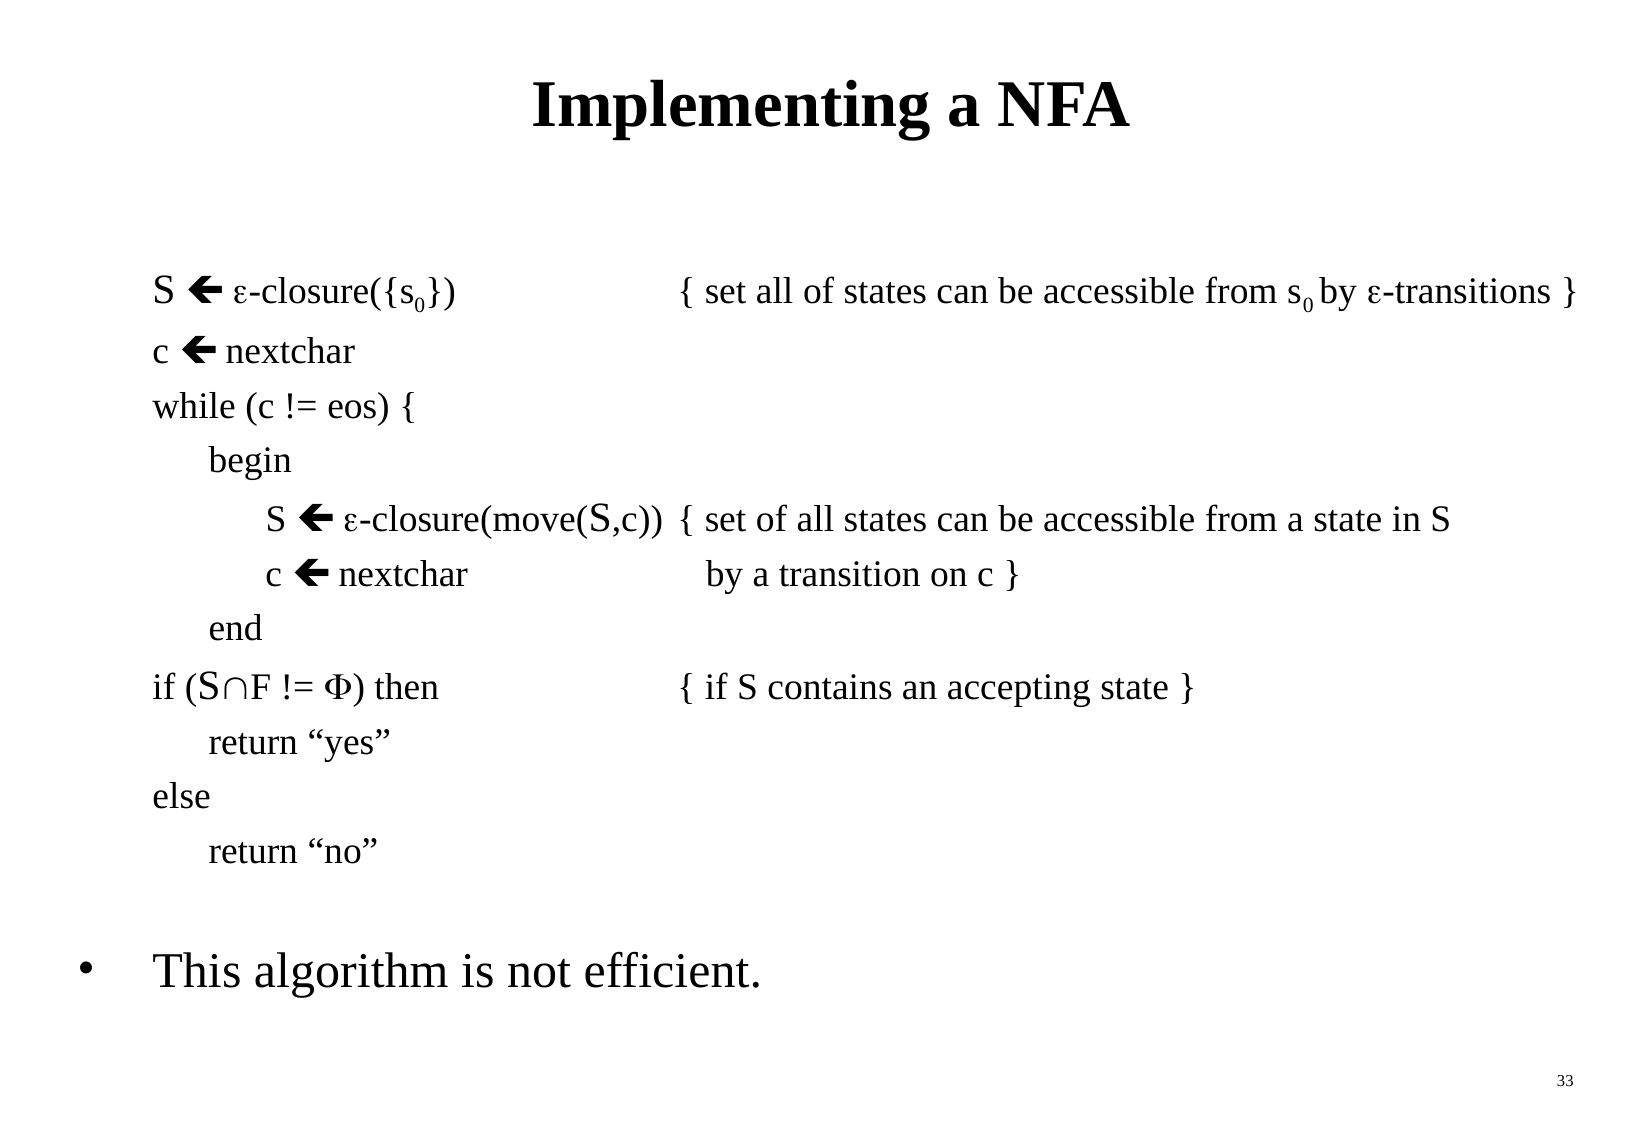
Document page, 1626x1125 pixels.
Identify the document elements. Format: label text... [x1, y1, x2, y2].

list S  -closure({s0}) { set all of states can be accessible from s0 by -transitions } c  nextchar while (c != eos) { begin S  -closure(move(S,c)) { set of all states can be accessible from a state in S c  nextchar by a transition on c } end if (SF != ) then { if S contains an accepting state } return “yes” else return “no” This algorithm is not efficient. [62, 199, 1600, 1038]
text_box <number> [1250, 1062, 1589, 1101]
title Implementing a NFA [62, 24, 1600, 175]
